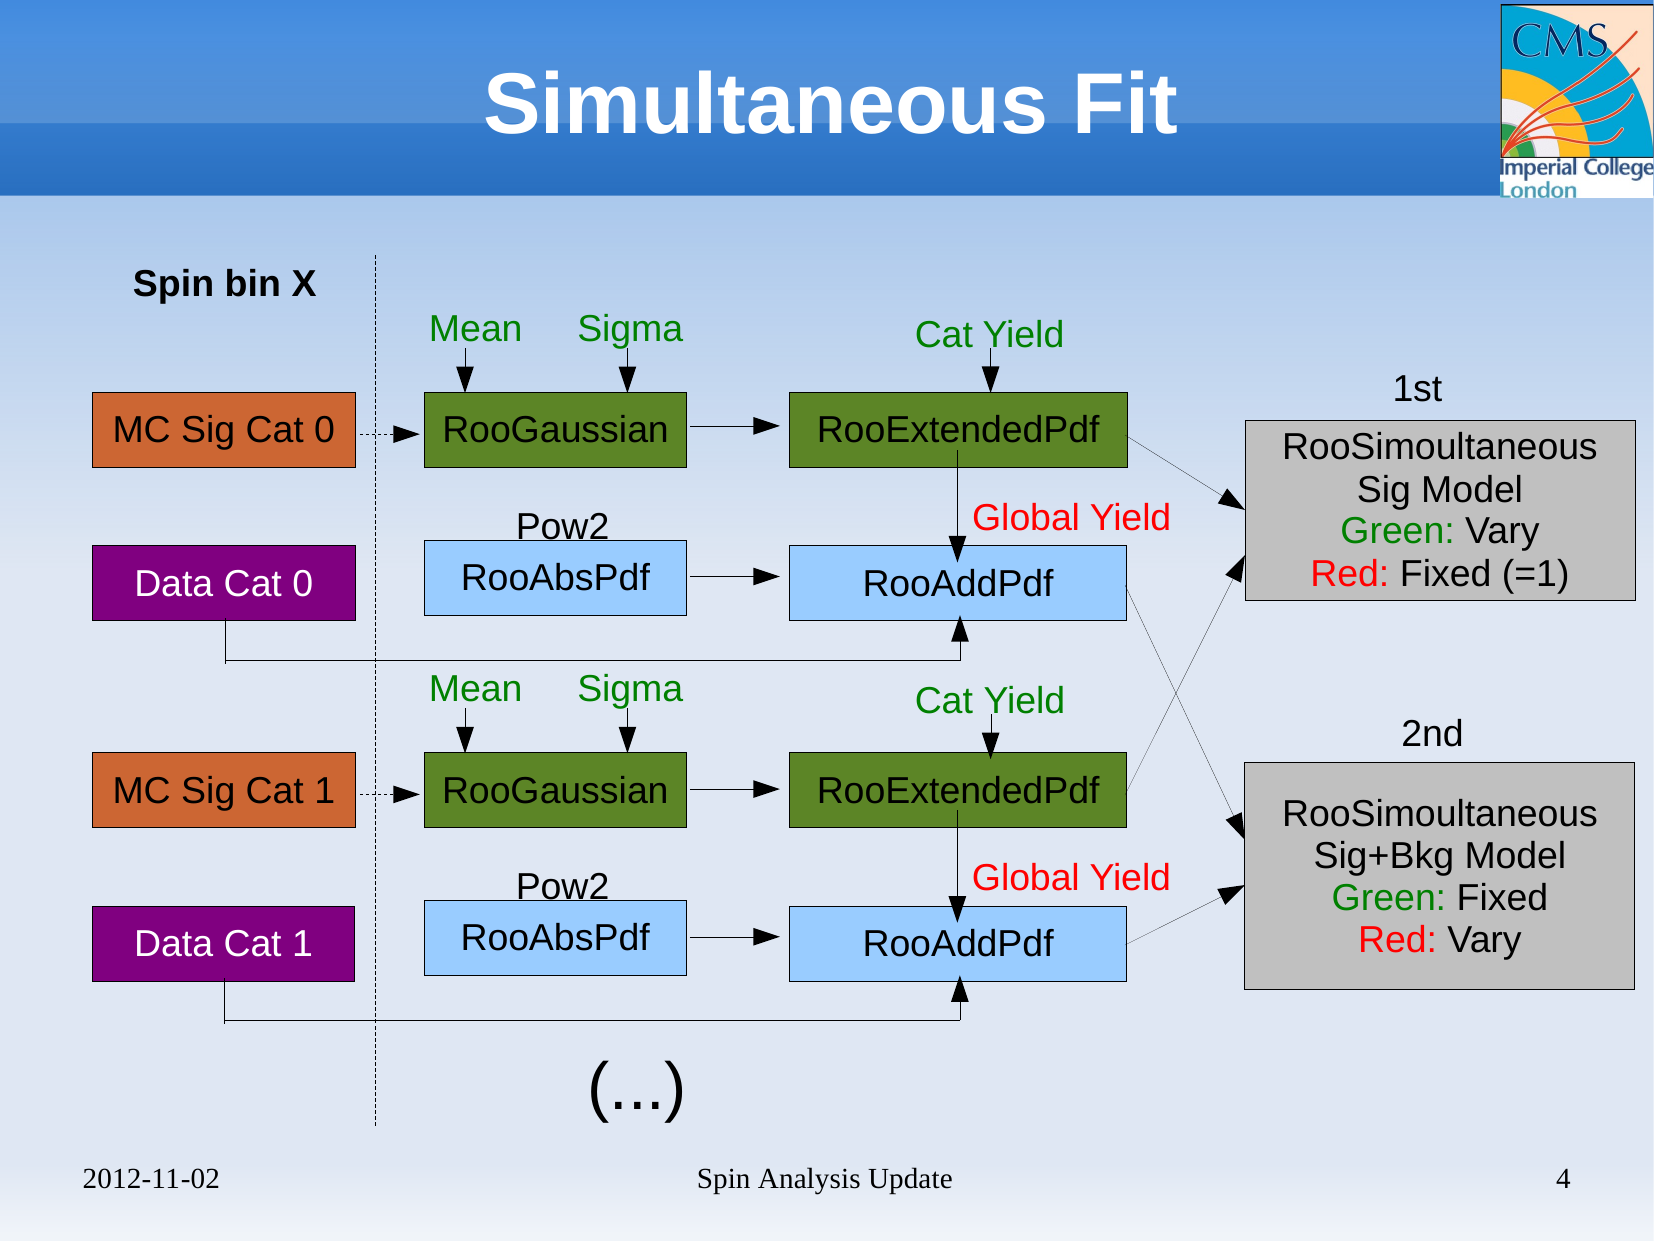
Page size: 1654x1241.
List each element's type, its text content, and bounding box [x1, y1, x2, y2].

text_box 1st [1305, 360, 1531, 417]
text_box (...) [315, 1041, 961, 1131]
text_box Data Cat 0 [92, 545, 356, 621]
text_box Sigma [562, 660, 713, 718]
text_box Sigma [562, 300, 713, 357]
text_box Mean [408, 660, 544, 718]
picture [0, 0, 1654, 1241]
text_box RooSimoultaneous Sig Model Green: Vary Red: Fixed (=1) [1245, 420, 1636, 601]
text_box RooExtendedPdf [789, 392, 1128, 468]
text_box Spin bin X [105, 255, 346, 312]
text_box RooSimoultaneous Sig+Bkg Model Green: Fixed Red: Vary [1244, 762, 1635, 990]
text_box RooExtendedPdf [789, 752, 1127, 828]
text_box Data Cat 1 [92, 906, 355, 982]
text_box Global Yield [957, 489, 1213, 546]
text_box 2nd [1320, 705, 1546, 762]
title Simultaneous Fit [86, 0, 1576, 208]
text_box Global Yield [957, 849, 1213, 907]
text_box MC Sig Cat 1 [92, 752, 356, 828]
text_box MC Sig Cat 0 [92, 392, 356, 468]
text_box RooGaussian [424, 752, 687, 828]
text_box Mean [408, 300, 544, 357]
text_box RooAddPdf [789, 906, 1127, 982]
text_box RooGaussian [424, 392, 687, 468]
text_box Cat Yield [900, 305, 1088, 363]
text_box Pow2 [480, 497, 646, 555]
text_box RooAbsPdf [424, 540, 687, 616]
text_box Cat Yield [900, 672, 1088, 729]
text_box Pow2 [480, 858, 646, 916]
picture [1576, 0, 1654, 148]
text_box RooAddPdf [789, 545, 1127, 621]
text_box RooAbsPdf [424, 900, 687, 976]
